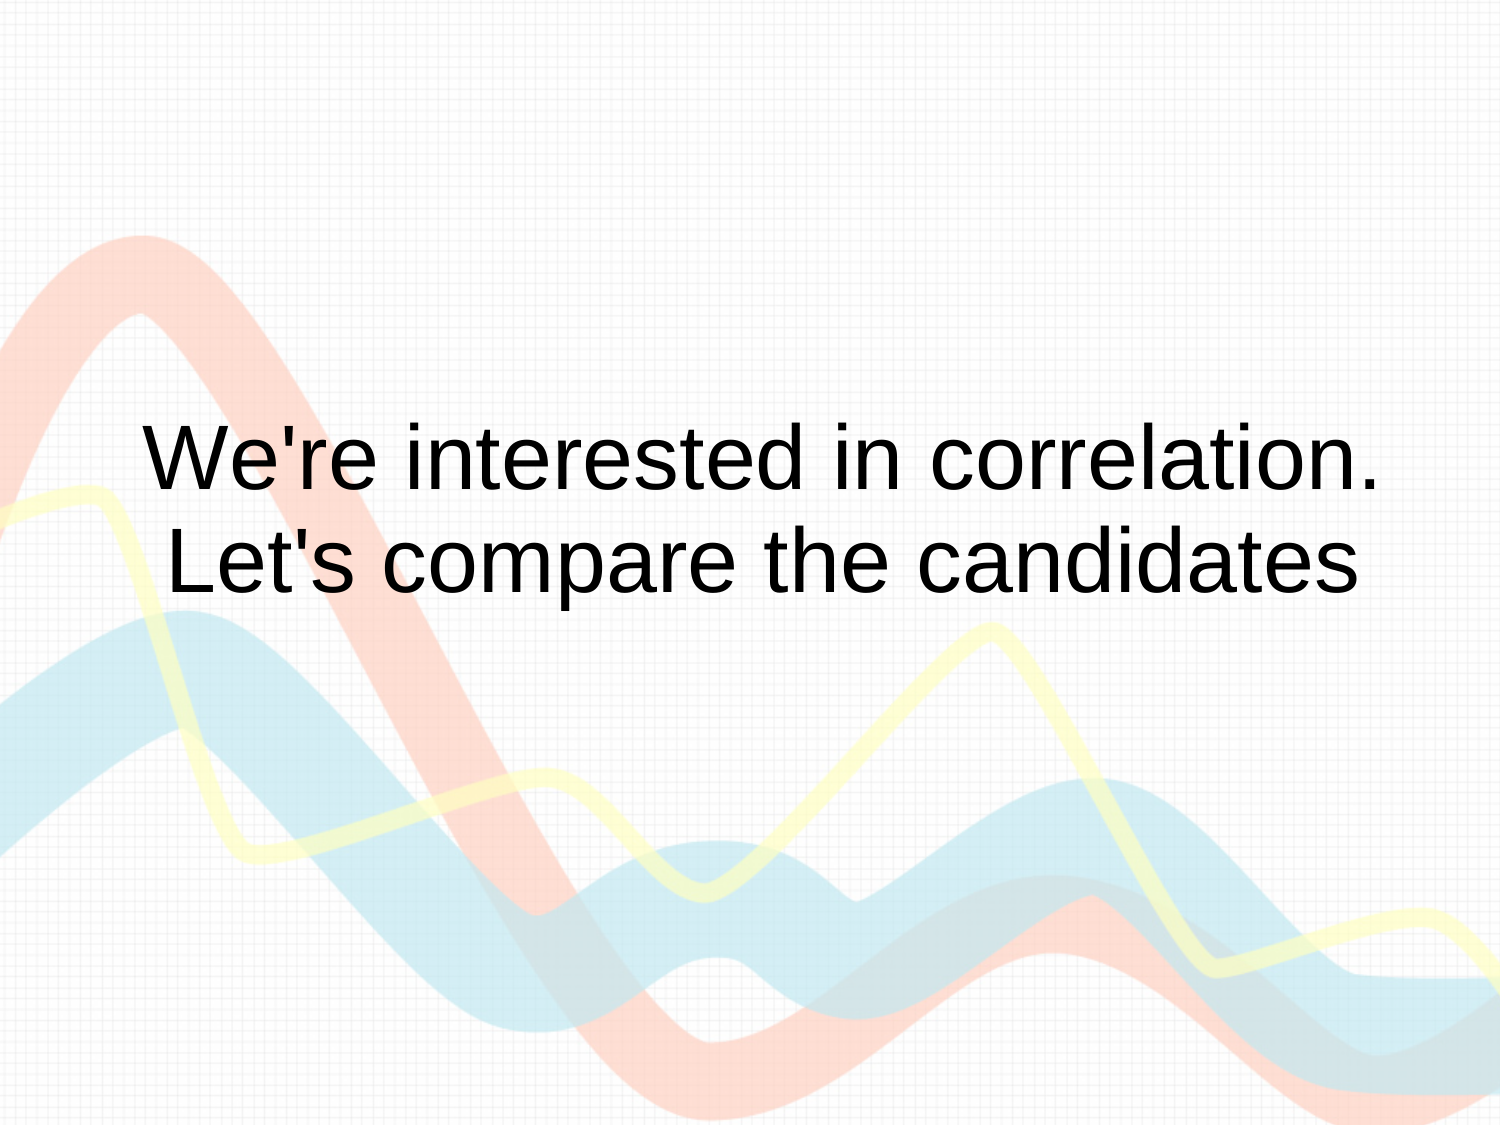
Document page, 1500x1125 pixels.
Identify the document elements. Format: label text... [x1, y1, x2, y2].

title We're interested in correlation. Let's compare the candidates [88, 399, 1439, 621]
